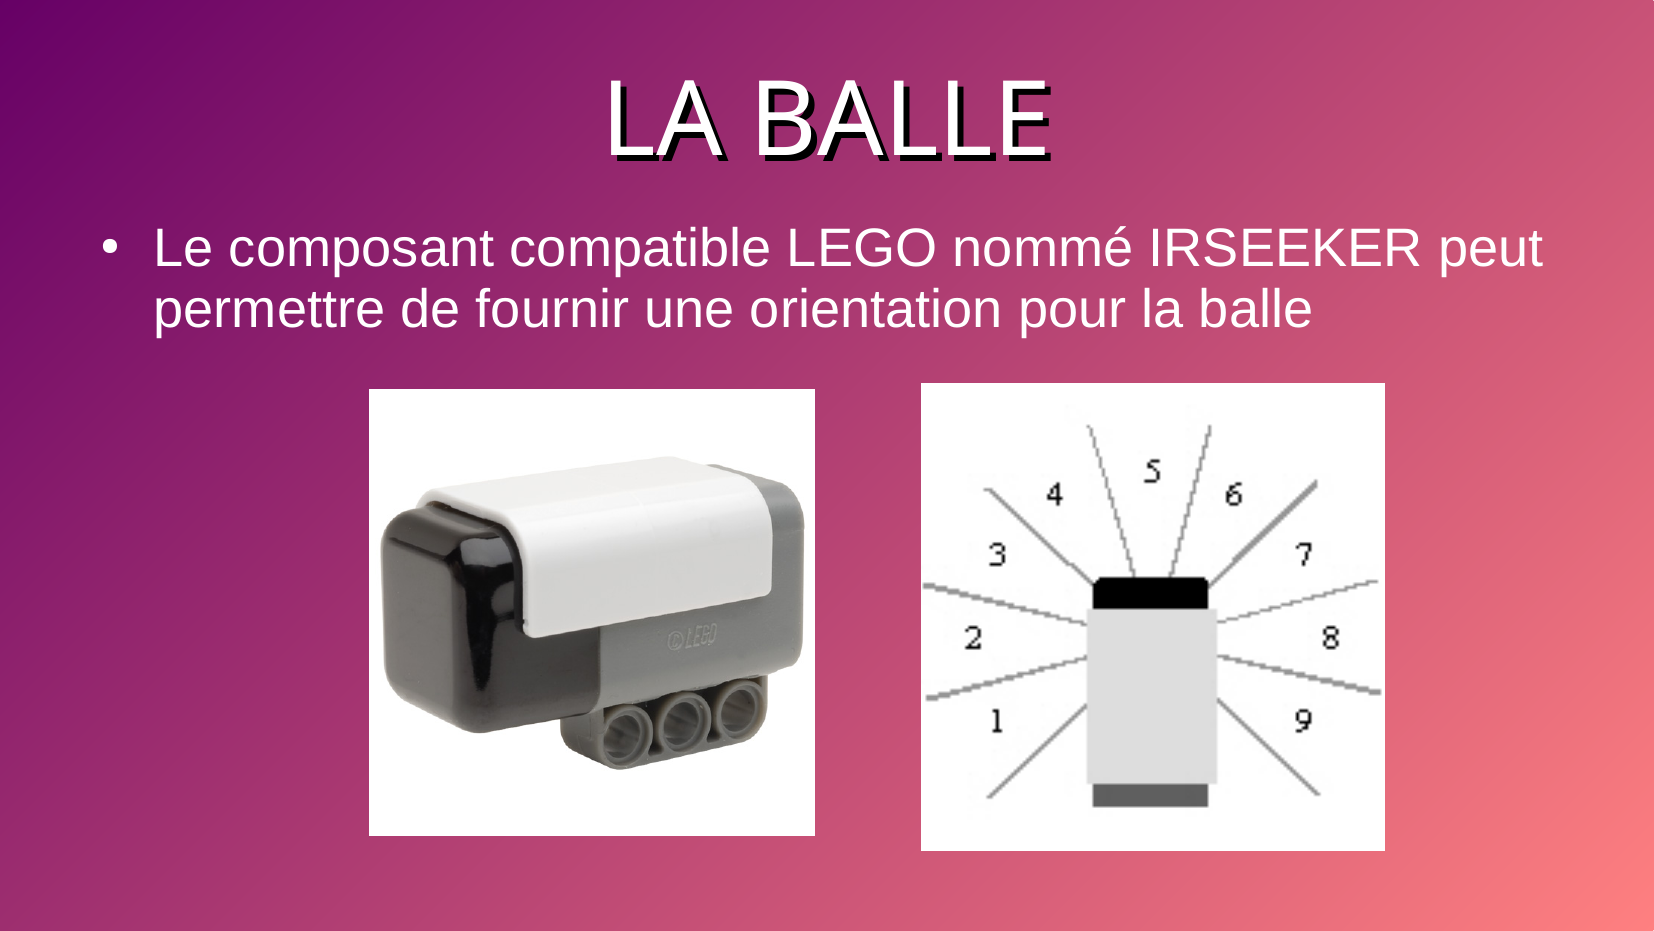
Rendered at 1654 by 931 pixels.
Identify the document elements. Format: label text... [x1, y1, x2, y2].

list Le composant compatible LEGO nommé IRSEEKER peut permettre de fournir une orientation pour la balle [82, 217, 1571, 758]
picture [921, 383, 1385, 851]
title LA BALLE [82, 37, 1571, 193]
picture [369, 389, 815, 836]
